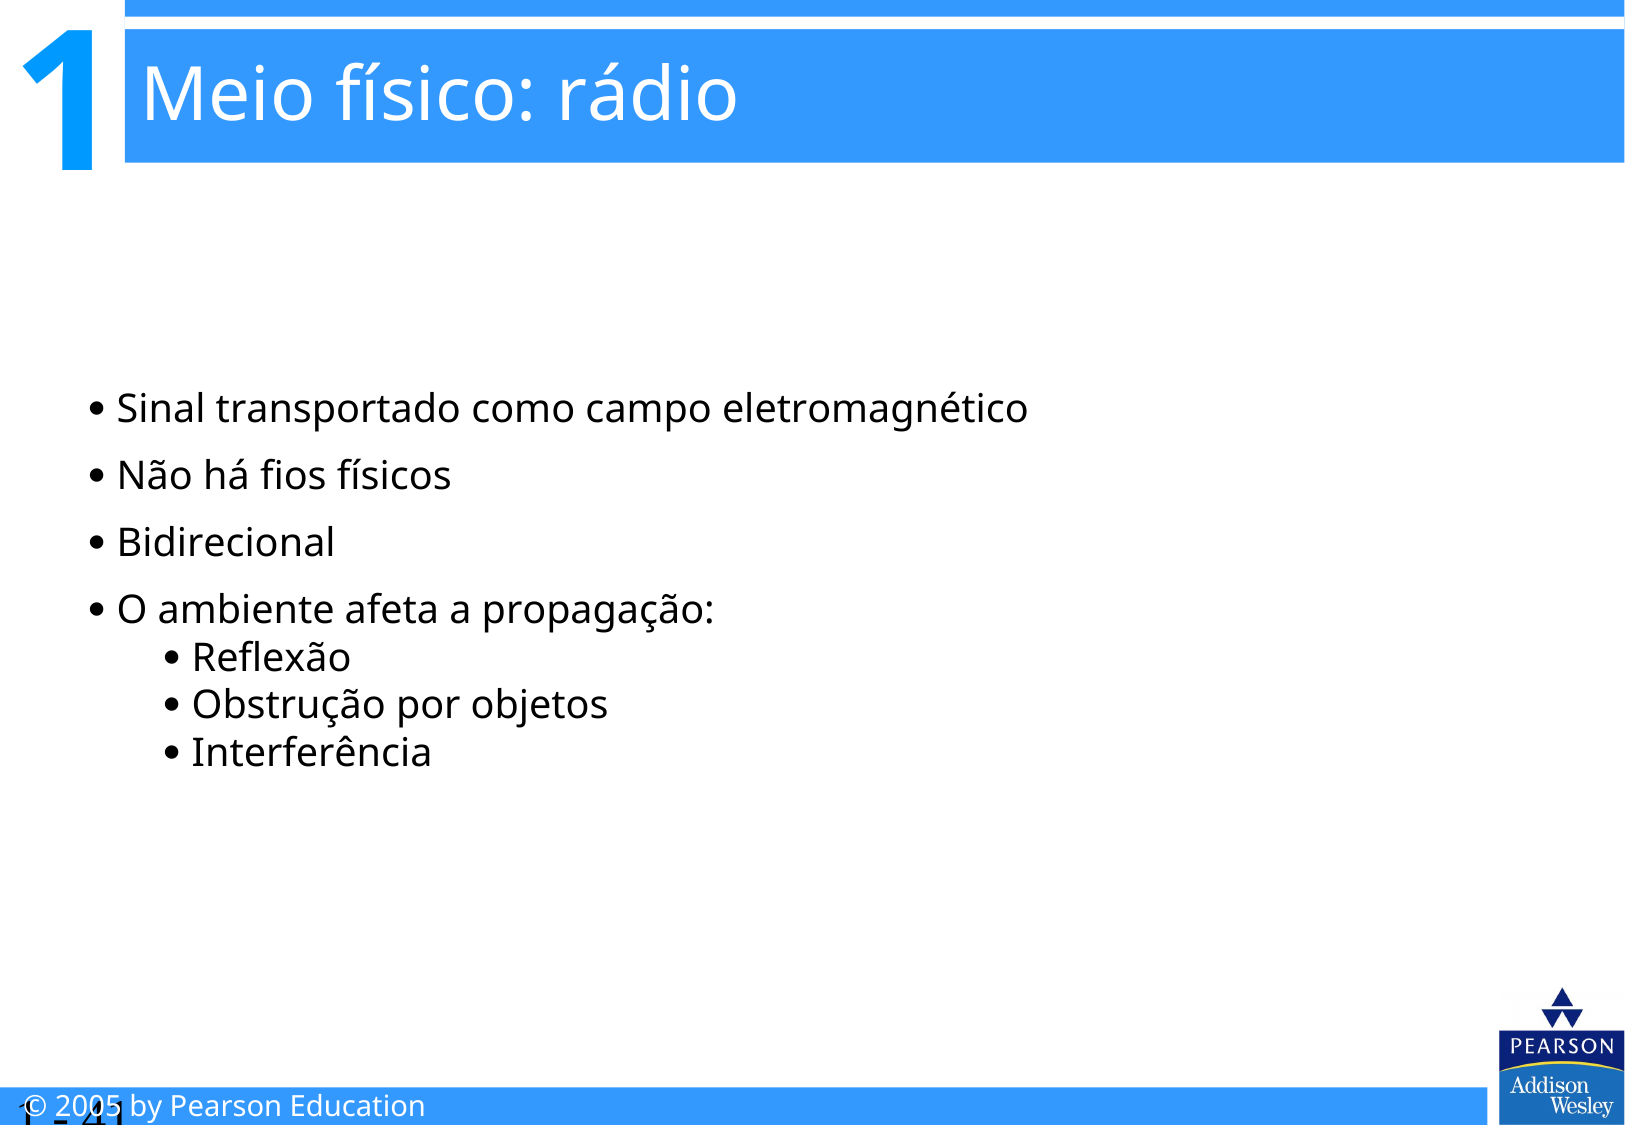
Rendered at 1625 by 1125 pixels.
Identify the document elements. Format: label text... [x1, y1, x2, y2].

list  Sinal transportado como campo eletromagnético  Não há fios físicos  Bidirecional  O ambiente afeta a propagação:  Reflexão  Obstrução por objetos  Interferência [74, 374, 1493, 794]
picture [1499, 987, 1625, 1125]
text_box Meio físico: rádio [125, 37, 1625, 138]
